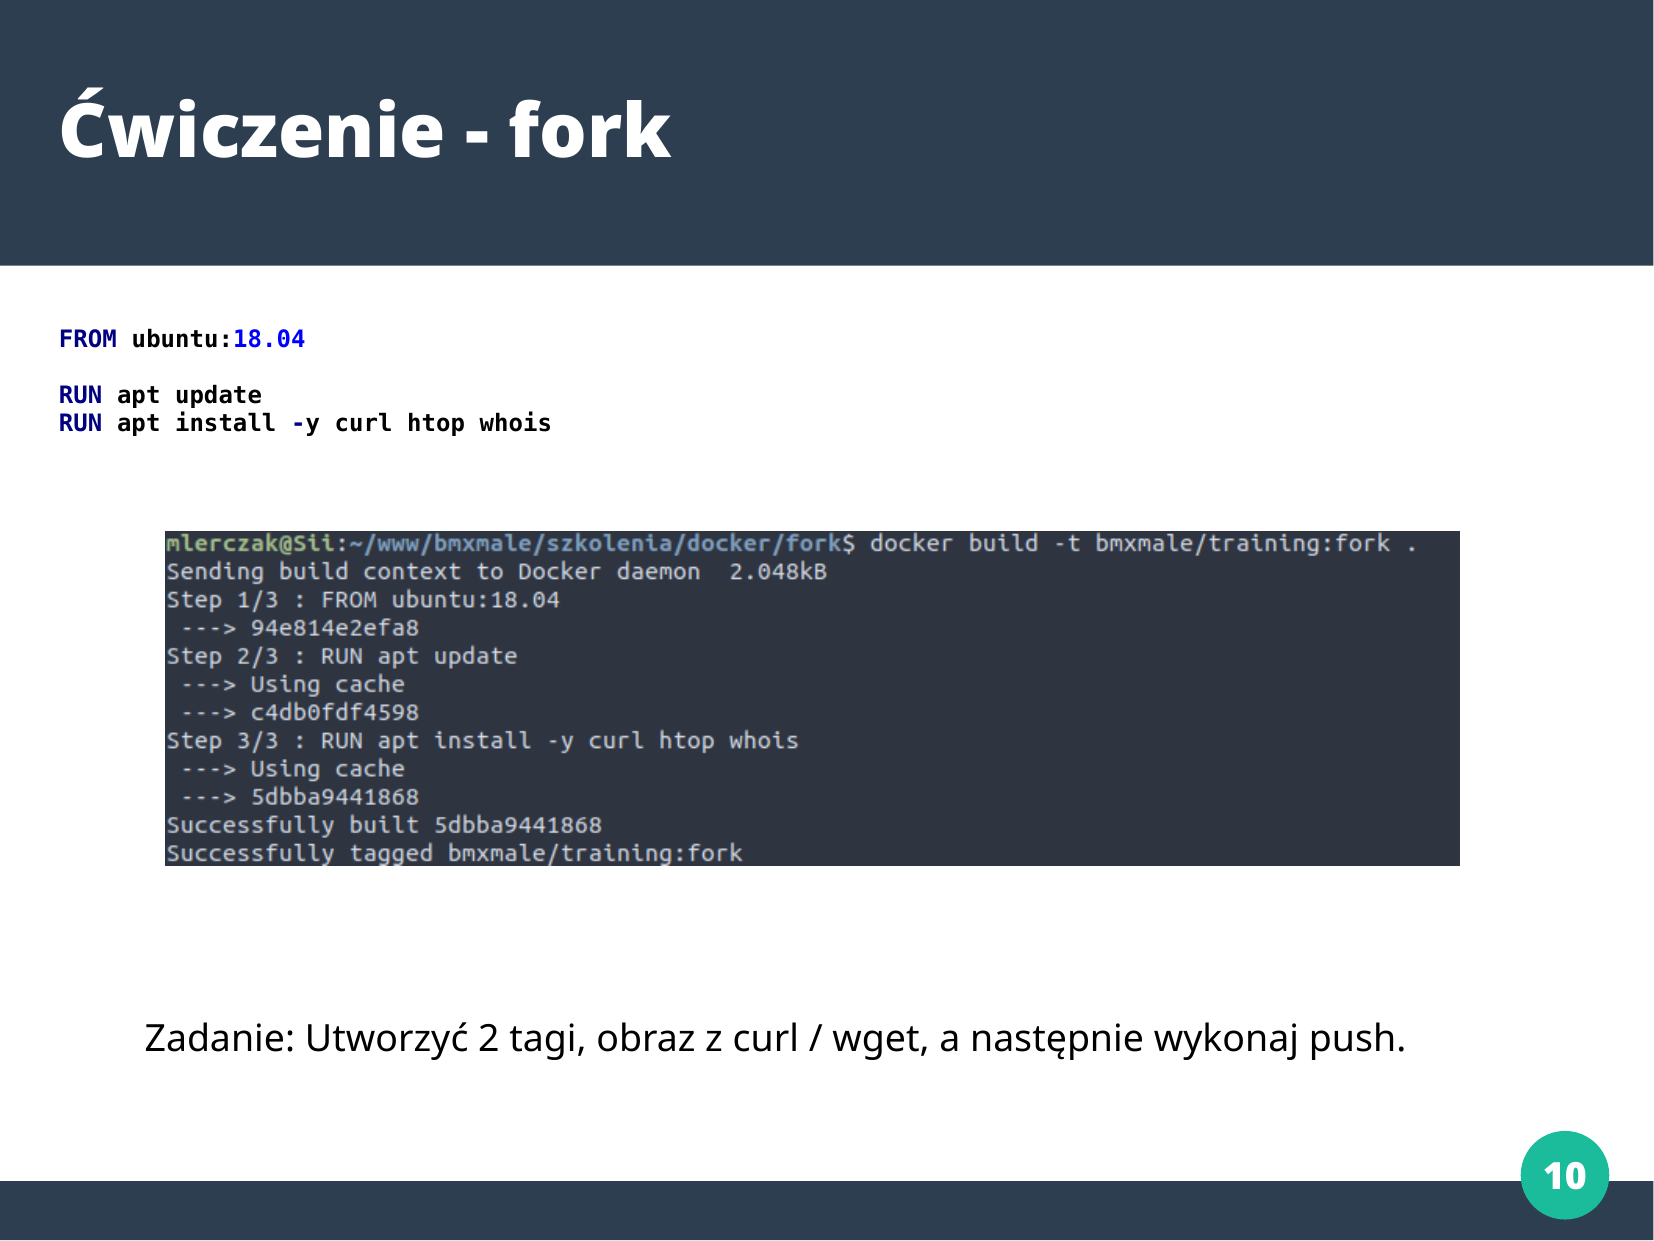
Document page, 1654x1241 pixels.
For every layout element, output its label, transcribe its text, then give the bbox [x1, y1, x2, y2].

title Ćwiczenie - fork [59, 49, 1595, 207]
list FROM ubuntu:18.04 RUN apt update RUN apt install -y curl htop whois [59, 324, 1595, 1152]
picture [165, 531, 1460, 866]
text_box Zadanie: Utworzyć 2 tagi, obraz z curl / wget, a następnie wykonaj push. [129, 1003, 1528, 1063]
